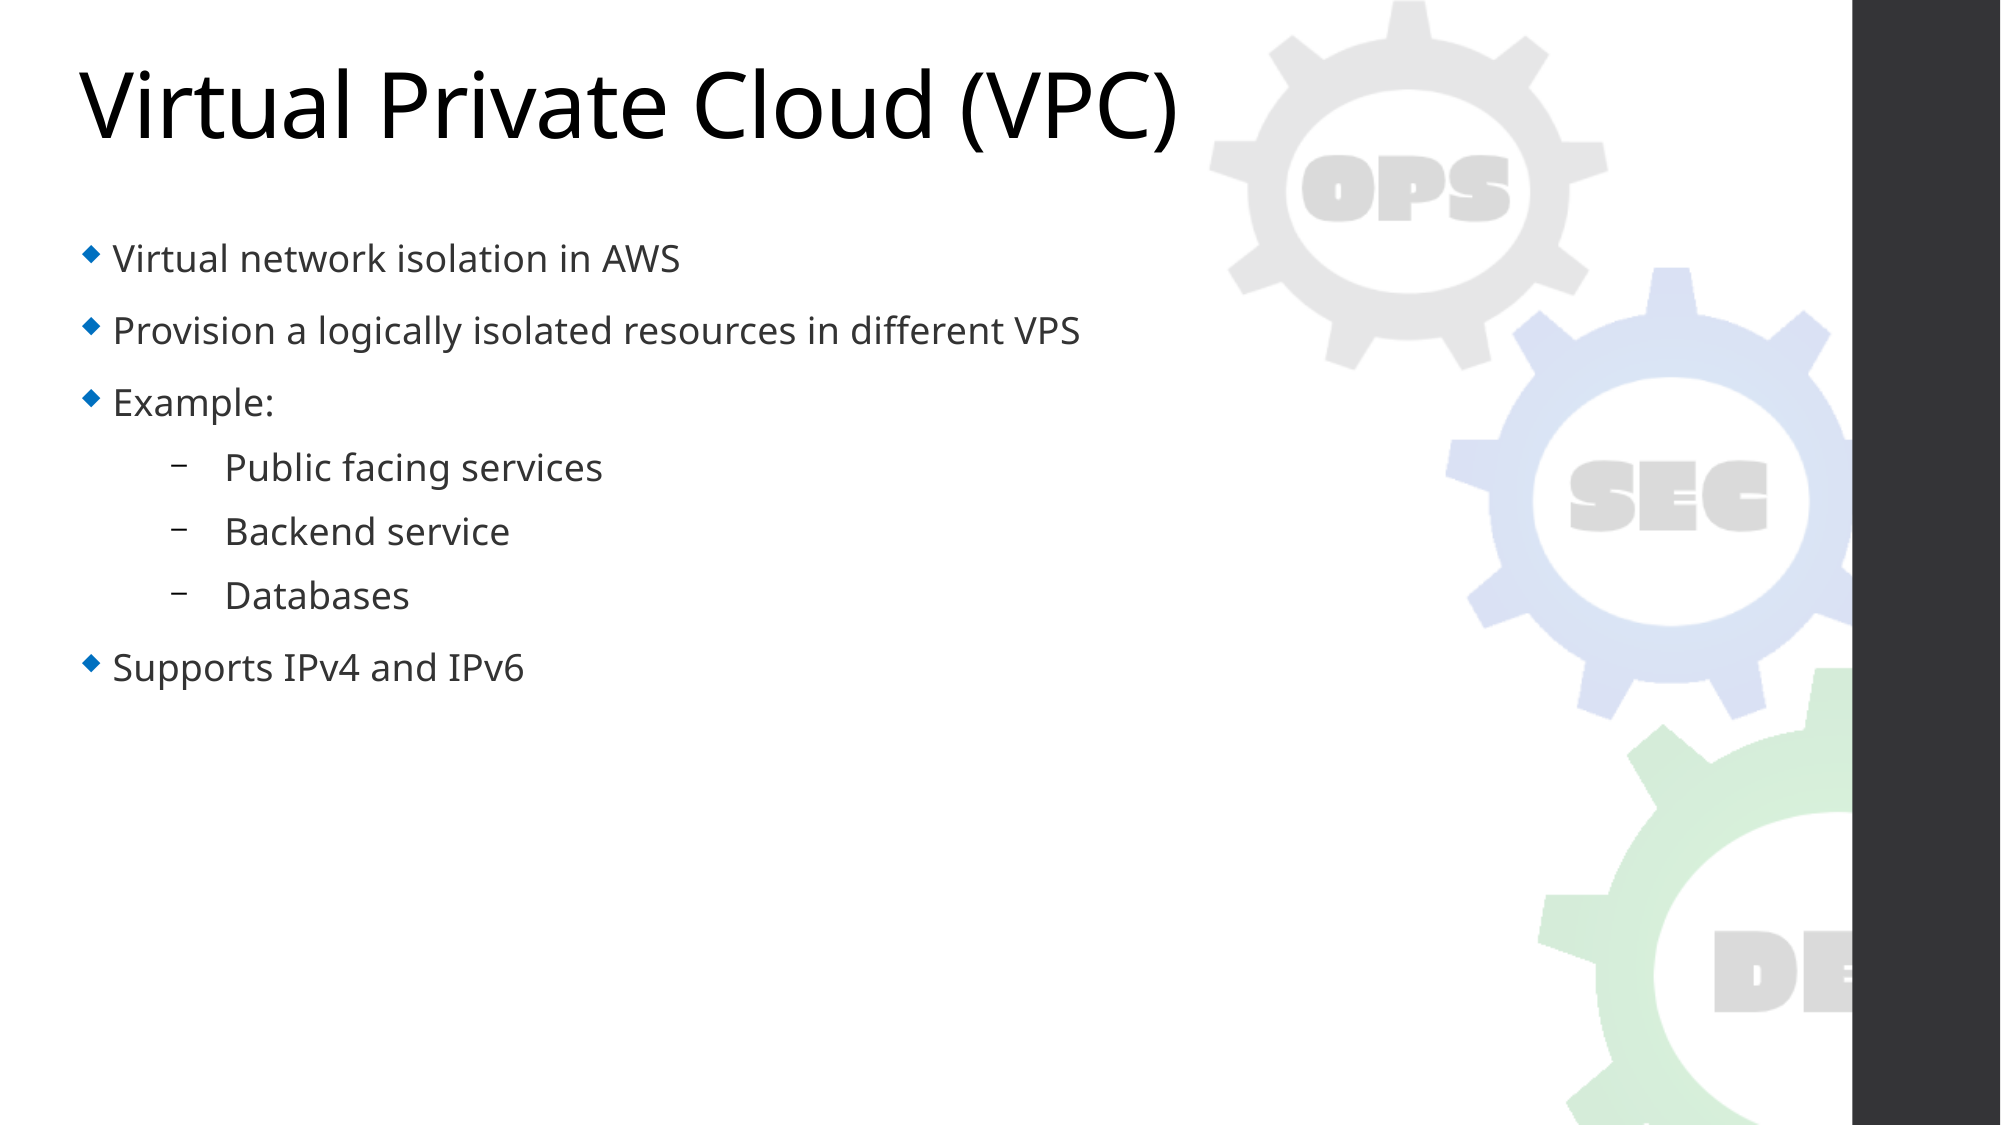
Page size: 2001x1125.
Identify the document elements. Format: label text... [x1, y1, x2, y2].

list Virtual network isolation in AWS Provision a logically isolated resources in different VPS Example: Public facing services Backend service Databases Supports IPv4 and IPv6 [67, 230, 1801, 1106]
title Virtual Private Cloud (VPC) [64, 33, 1797, 166]
